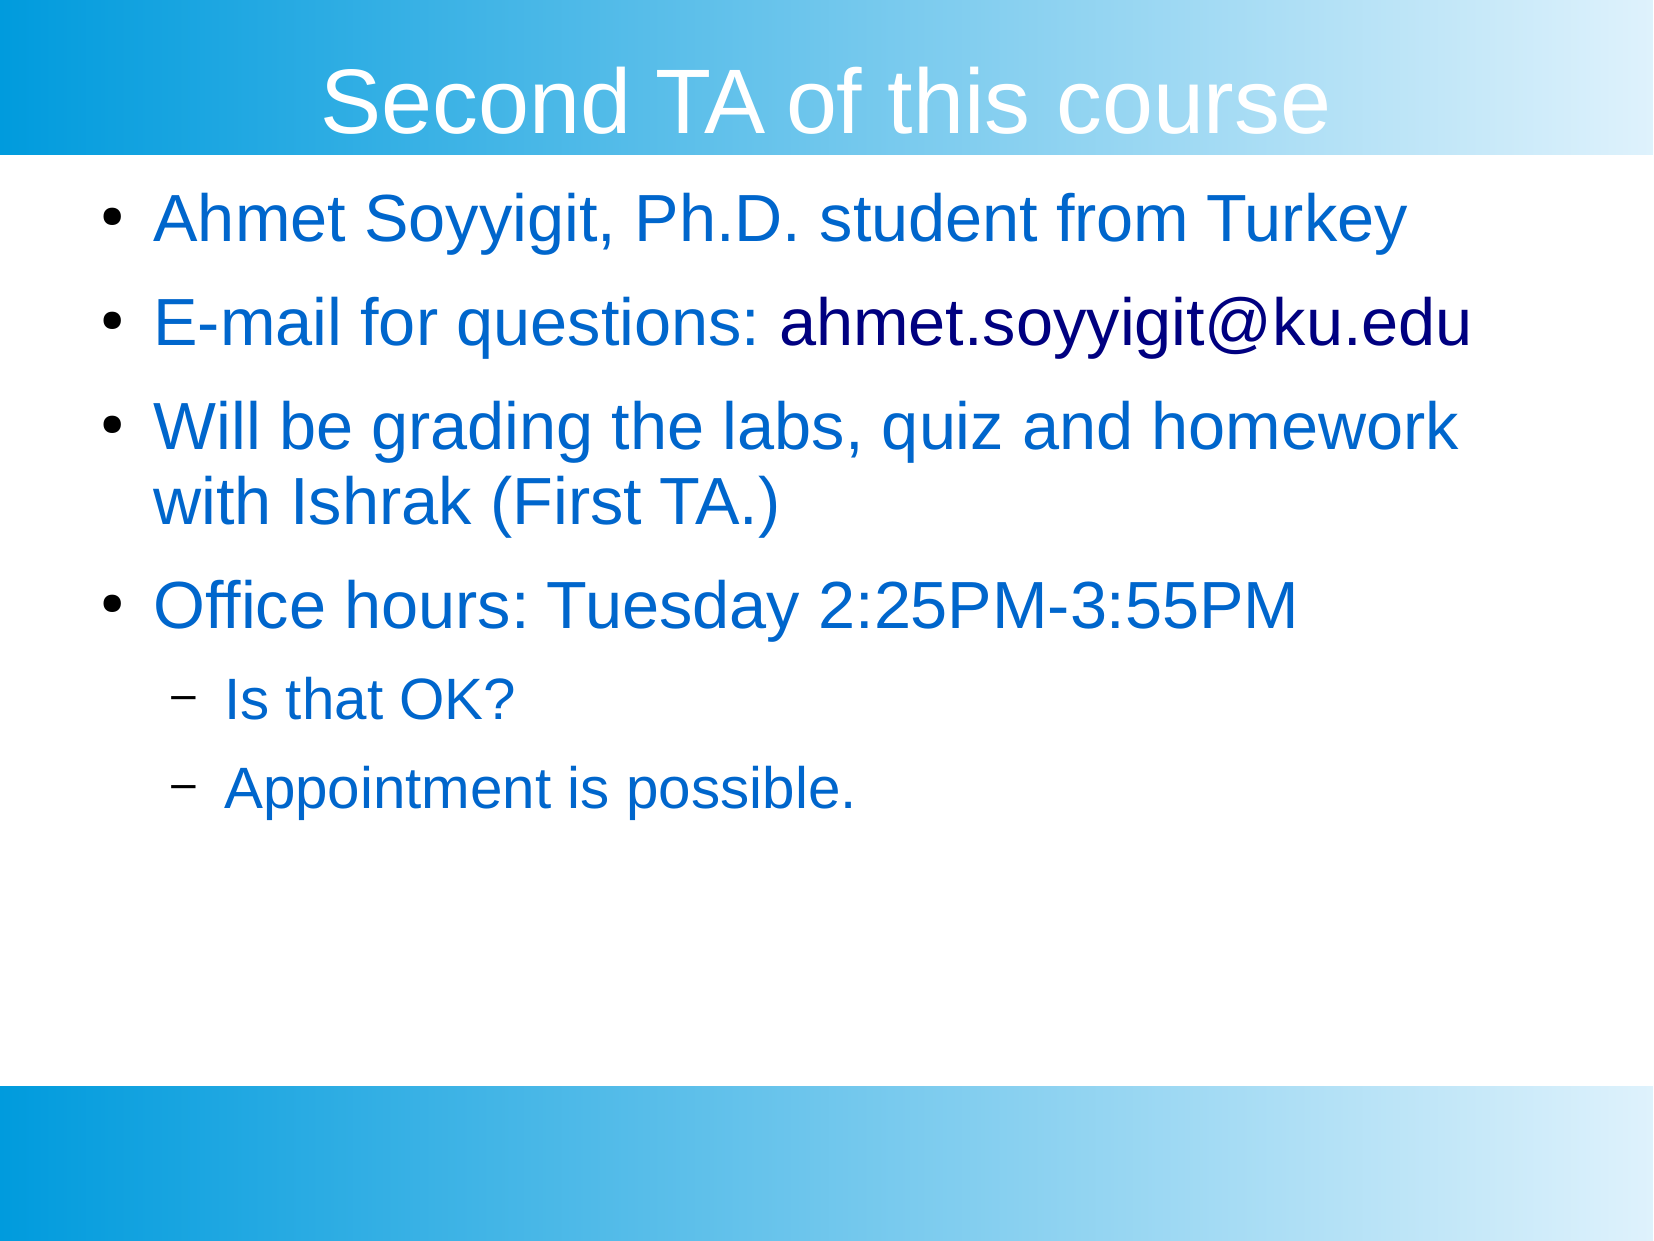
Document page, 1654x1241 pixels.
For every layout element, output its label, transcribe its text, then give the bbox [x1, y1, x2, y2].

title Second TA of this course [82, 49, 1571, 155]
list Ahmet Soyyigit, Ph.D. student from Turkey E-mail for questions: ahmet.soyyigit@ku.edu Will be grading the labs, quiz and homework with Ishrak (First TA.) Office hours: Tuesday 2:25PM-3:55PM Is that OK? Appointment is possible. [82, 180, 1571, 901]
